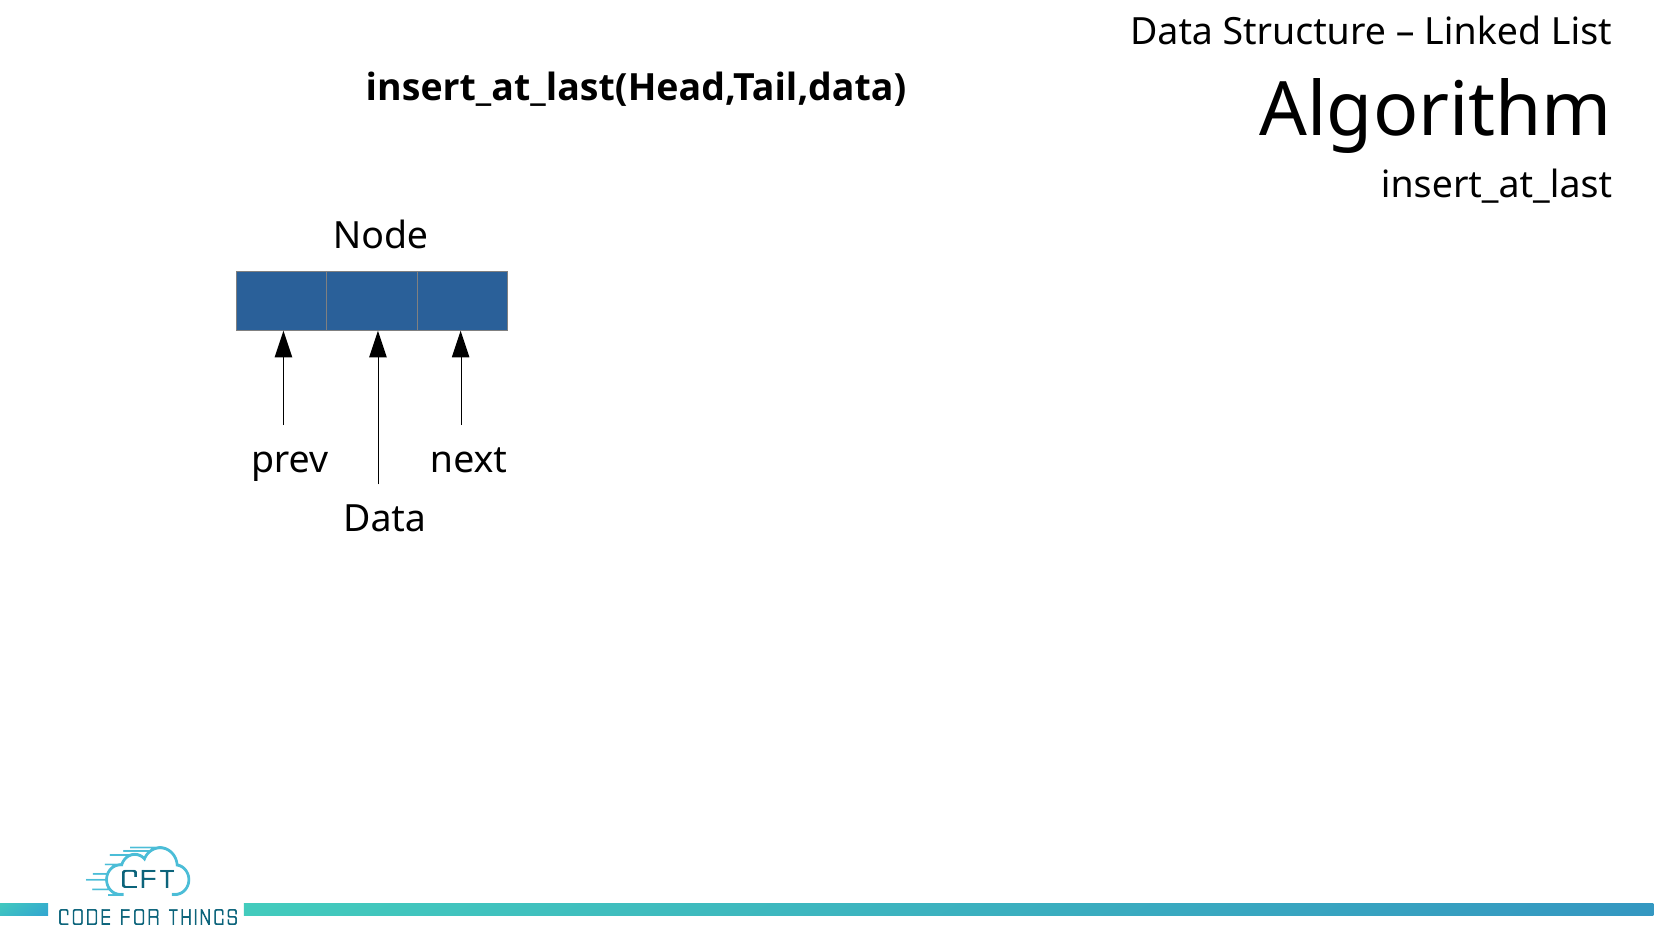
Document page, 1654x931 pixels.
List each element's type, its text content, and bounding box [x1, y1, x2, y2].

picture [59, 846, 237, 925]
text_box prev [236, 425, 350, 492]
text_box Data [328, 484, 448, 551]
text_box Node [318, 200, 446, 267]
text_box next [415, 424, 529, 491]
title Data Structure – Linked List Algorithm insert_at_last [1093, 0, 1613, 216]
text_box insert_at_last(Head,Tail,data) [350, 53, 1063, 171]
text_box [236, 271, 508, 331]
